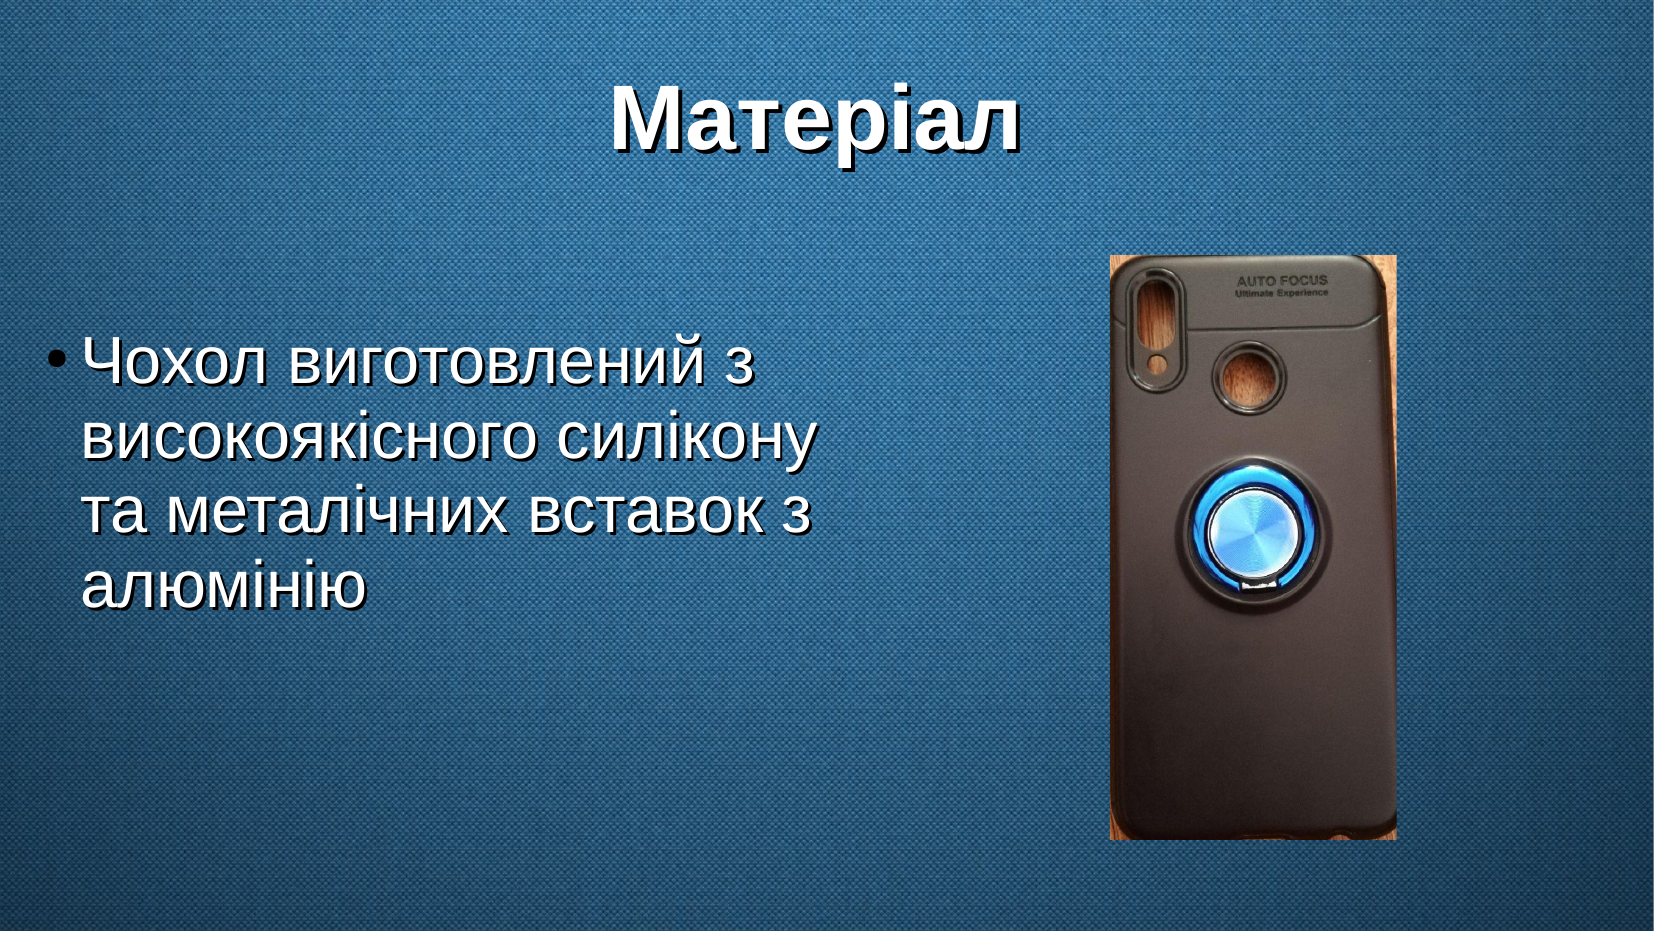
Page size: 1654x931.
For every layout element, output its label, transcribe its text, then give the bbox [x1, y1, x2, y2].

title Матеріал [71, 39, 1561, 196]
picture [0, 0, 1654, 931]
subtitle Чохол виготовлений з високоякісного силікону та металічних вставок з алюмінію [45, 210, 856, 736]
